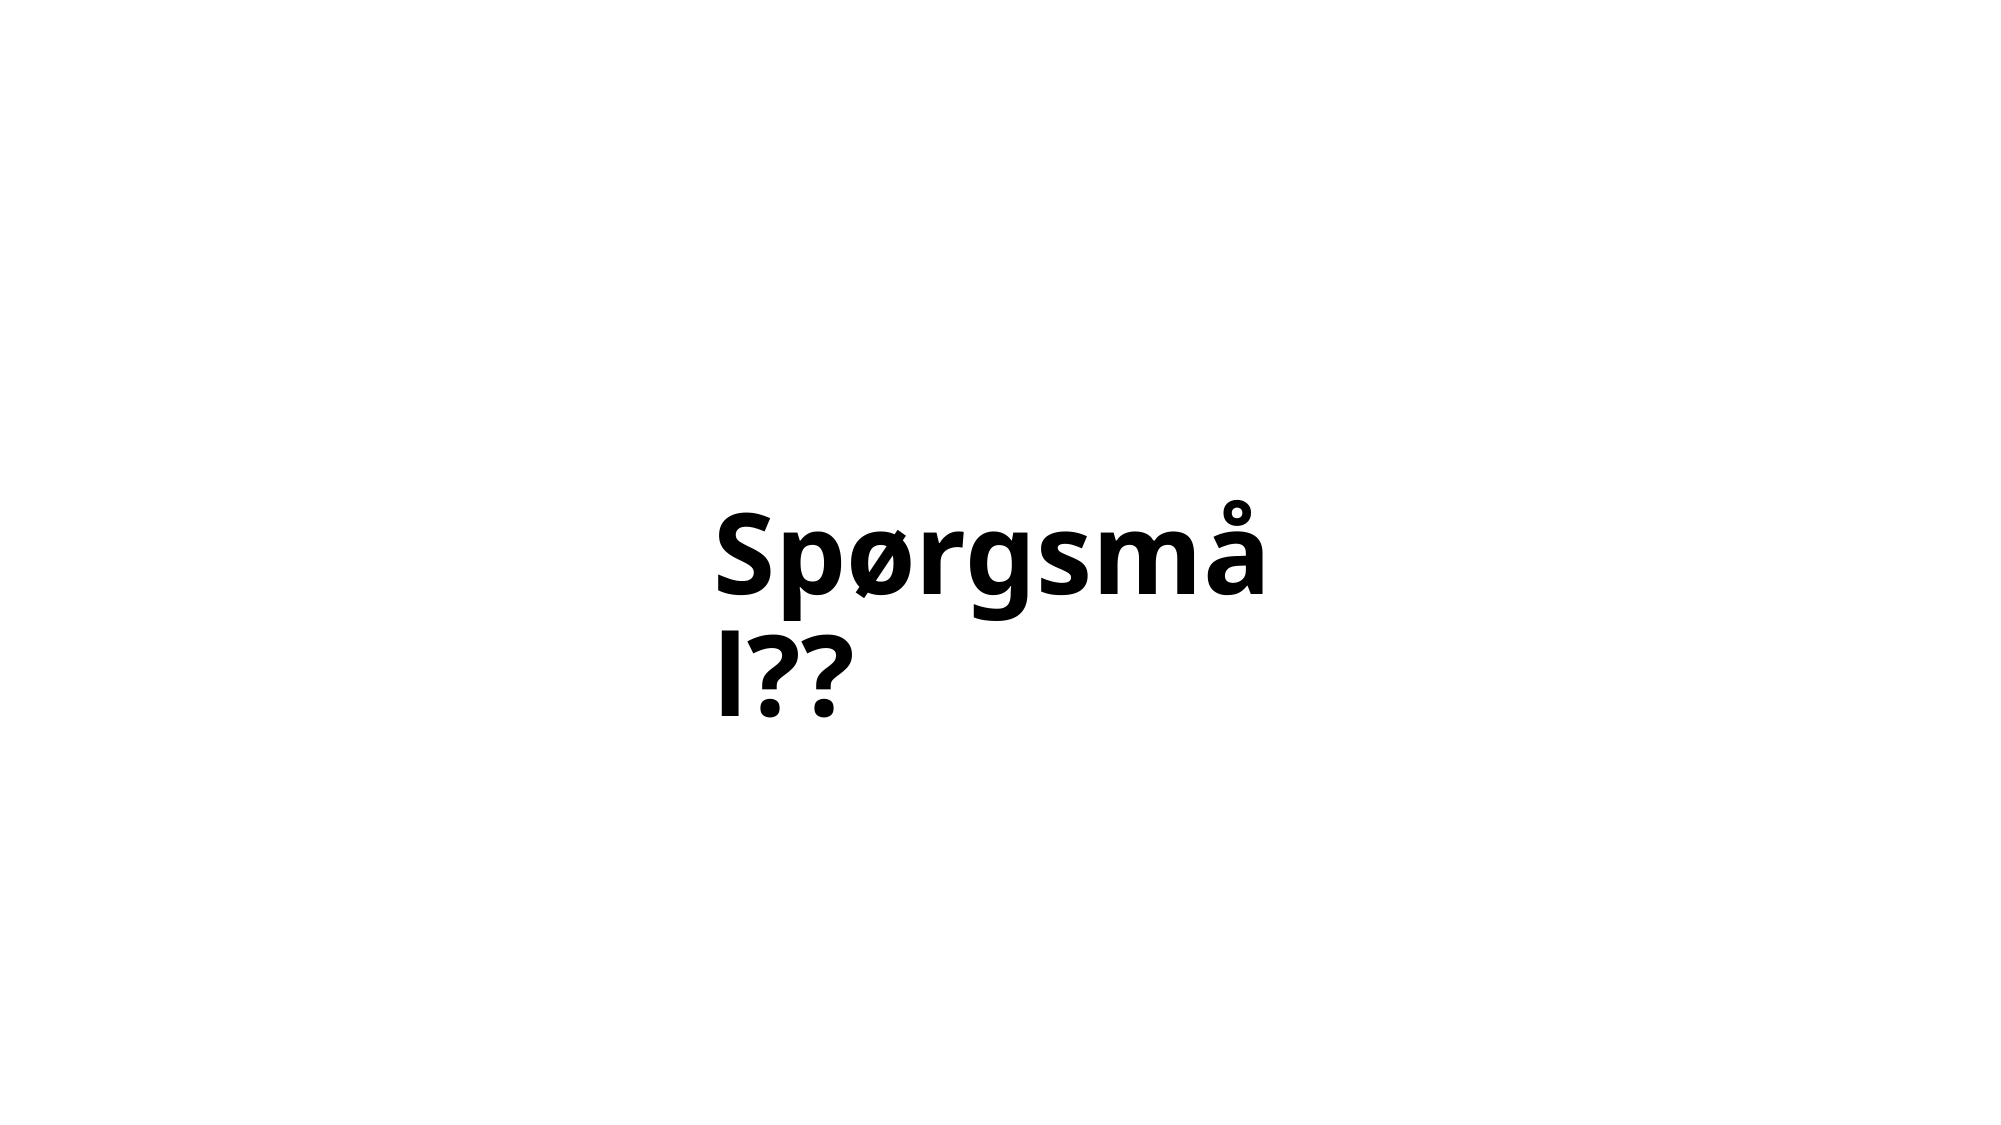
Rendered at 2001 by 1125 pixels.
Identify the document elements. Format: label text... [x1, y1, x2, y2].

title Spørgsmål?? [698, 489, 1302, 636]
